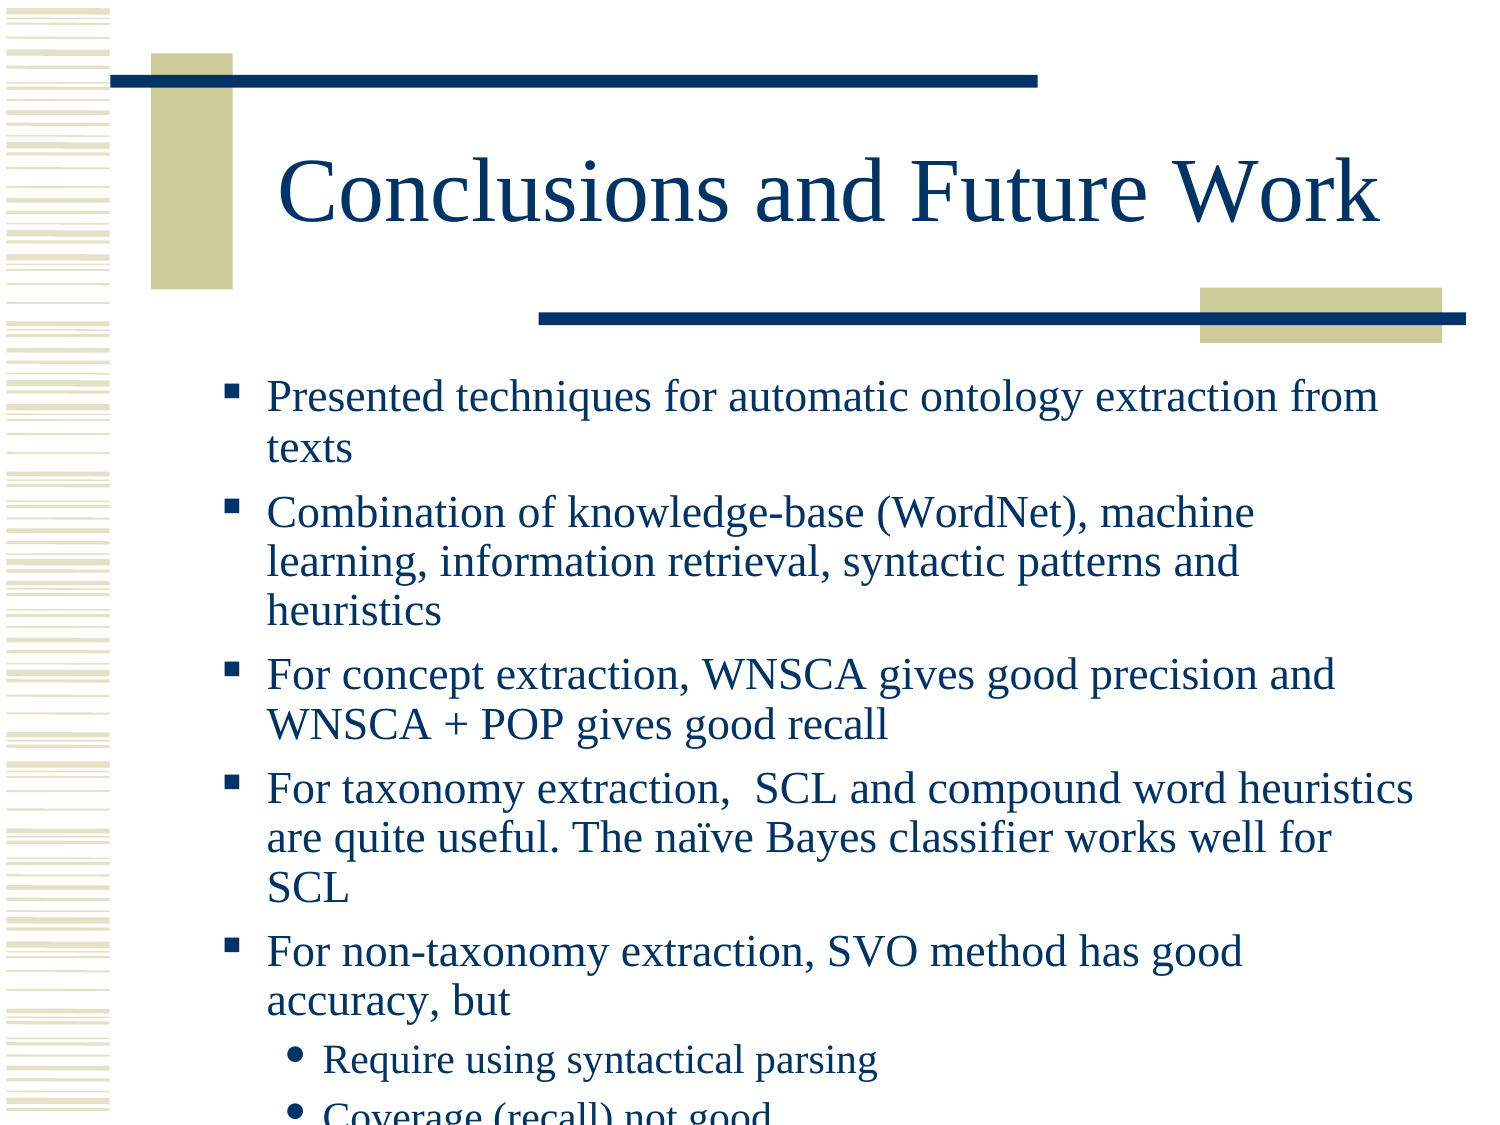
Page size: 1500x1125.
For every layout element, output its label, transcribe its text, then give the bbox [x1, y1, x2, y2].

list Presented techniques for automatic ontology extraction from texts Combination of knowledge-base (WordNet), machine learning, information retrieval, syntactic patterns and heuristics For concept extraction, WNSCA gives good precision and WNSCA + POP gives good recall For taxonomy extraction, SCL and compound word heuristics are quite useful. The naïve Bayes classifier works well for SCL For non-taxonomy extraction, SVO method has good accuracy, but Require using syntactical parsing Coverage (recall) not good [132, 363, 1439, 1125]
title Conclusions and Future Work [225, 99, 1436, 288]
